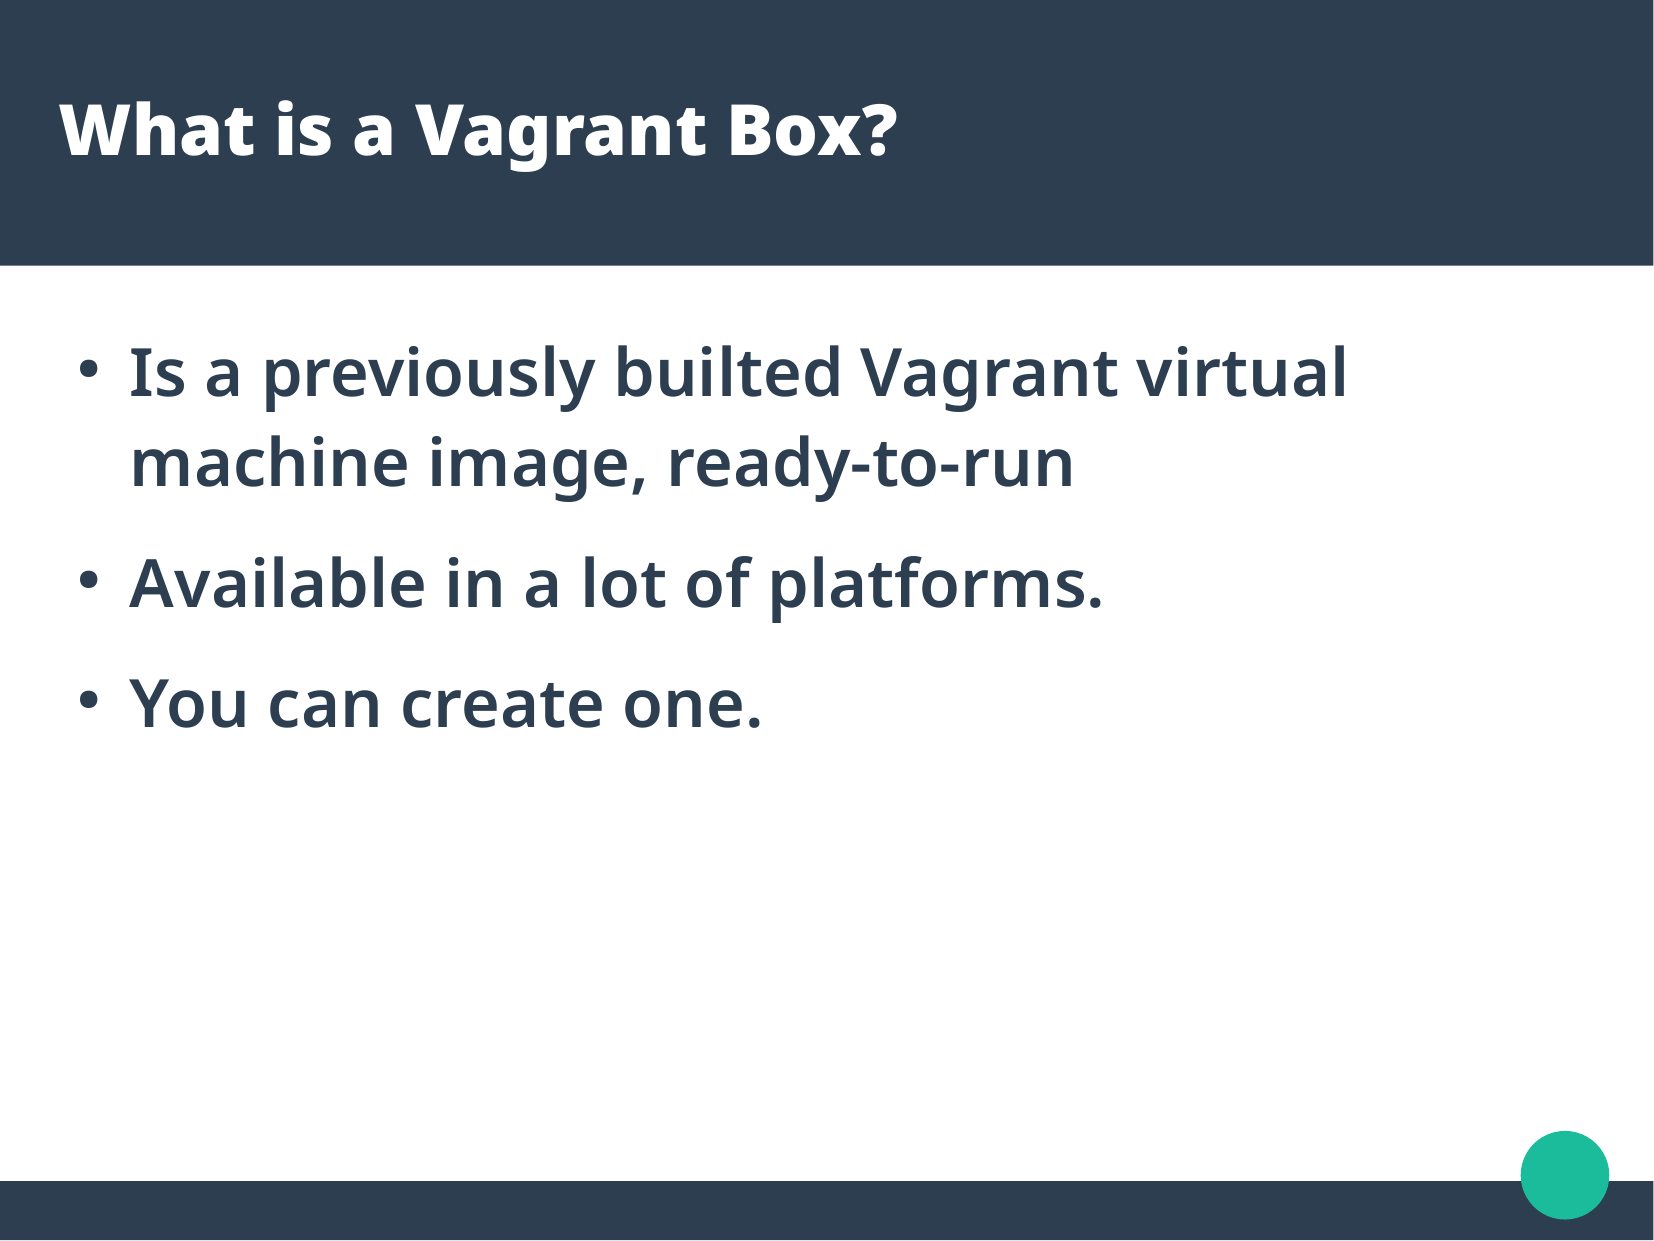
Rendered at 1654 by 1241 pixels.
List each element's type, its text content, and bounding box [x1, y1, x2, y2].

title What is a Vagrant Box? [59, 49, 1595, 207]
list Is a previously builted Vagrant virtual machine image, ready-to-run Available in a lot of platforms. You can create one. [59, 324, 1595, 1152]
